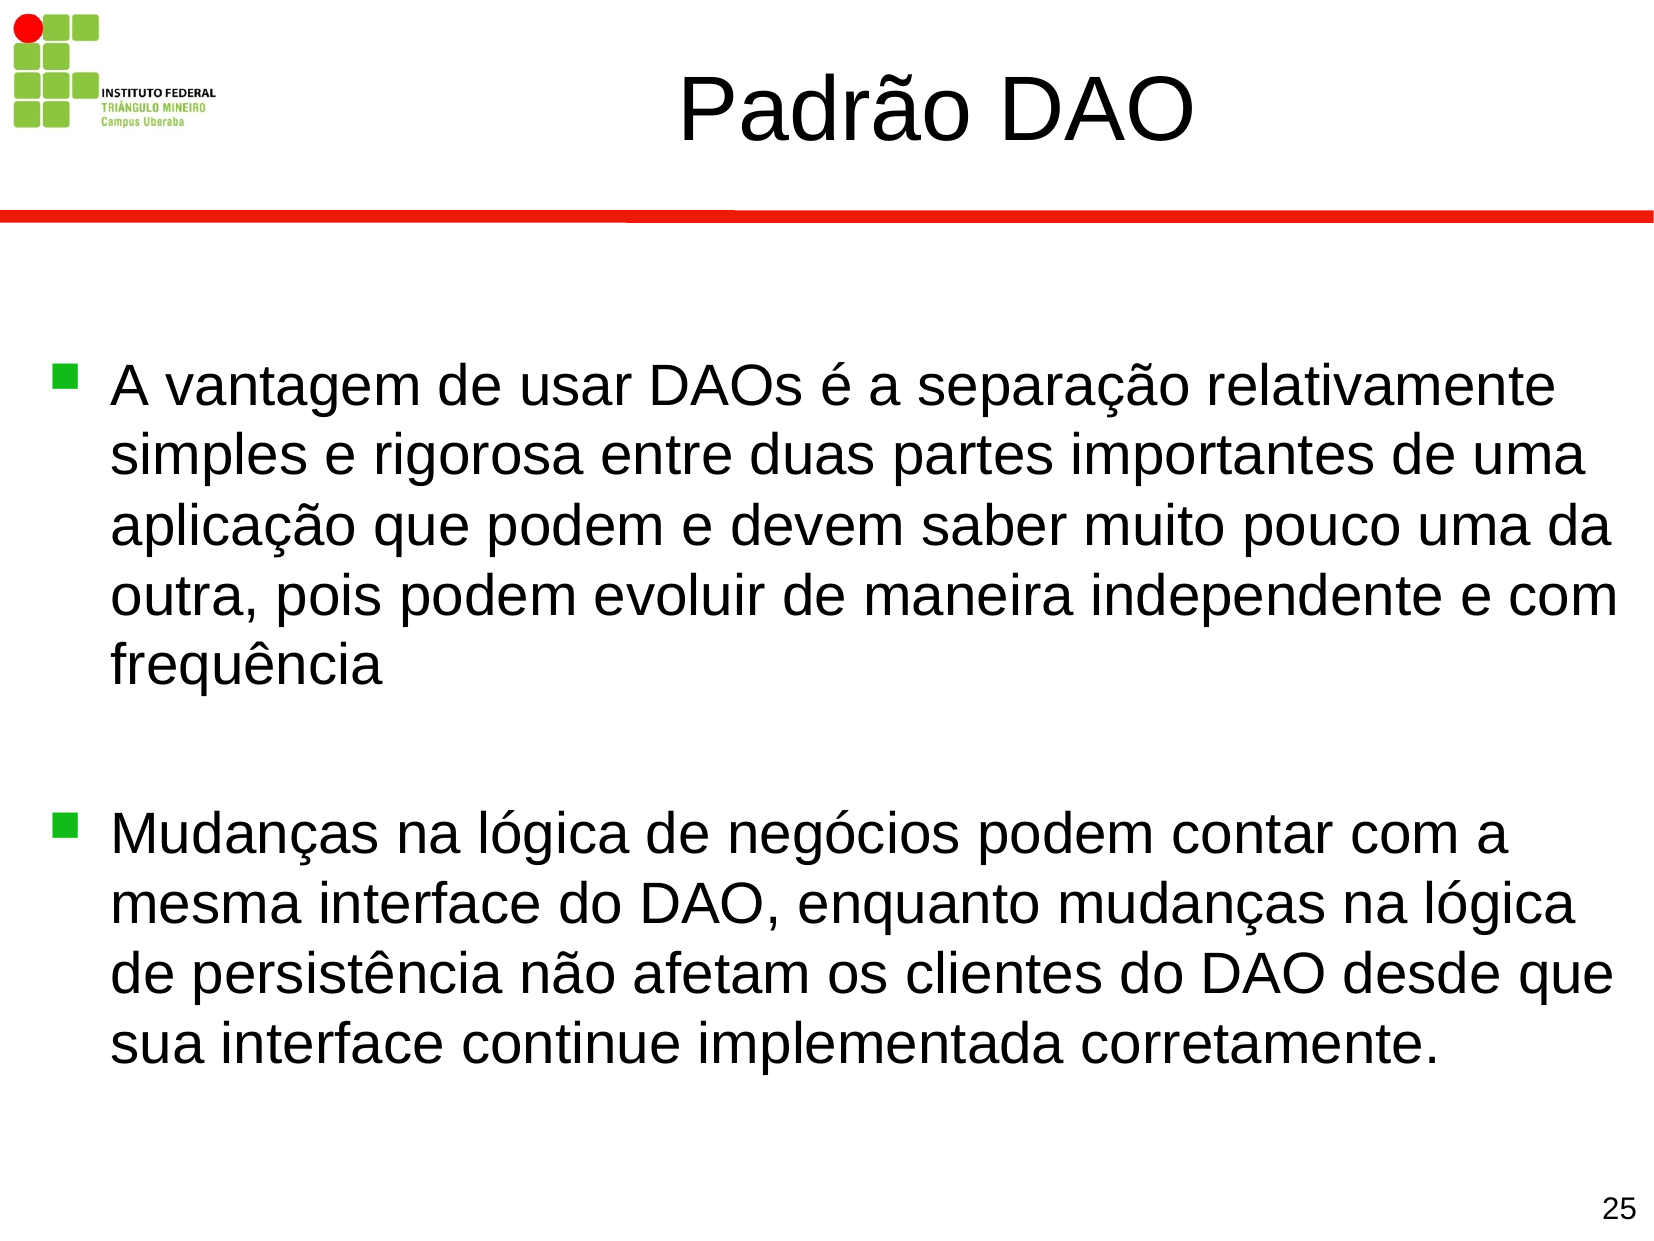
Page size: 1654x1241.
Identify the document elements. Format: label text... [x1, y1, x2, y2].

text_box <number> [1185, 1179, 1654, 1220]
picture [0, 2, 228, 139]
text_box Padrão DAO [253, 0, 1622, 207]
text_box A vantagem de usar DAOs é a separação relativamente simples e rigorosa entre duas partes importantes de uma aplicação que podem e devem saber muito pouco uma da outra, pois podem evoluir de maneira independente e com frequência Mudanças na lógica de negócios podem contar com a mesma interface do DAO, enquanto mudanças na lógica de persistência não afetam os clientes do DAO desde que sua interface continue implementada corretamente. [32, 253, 1654, 1205]
